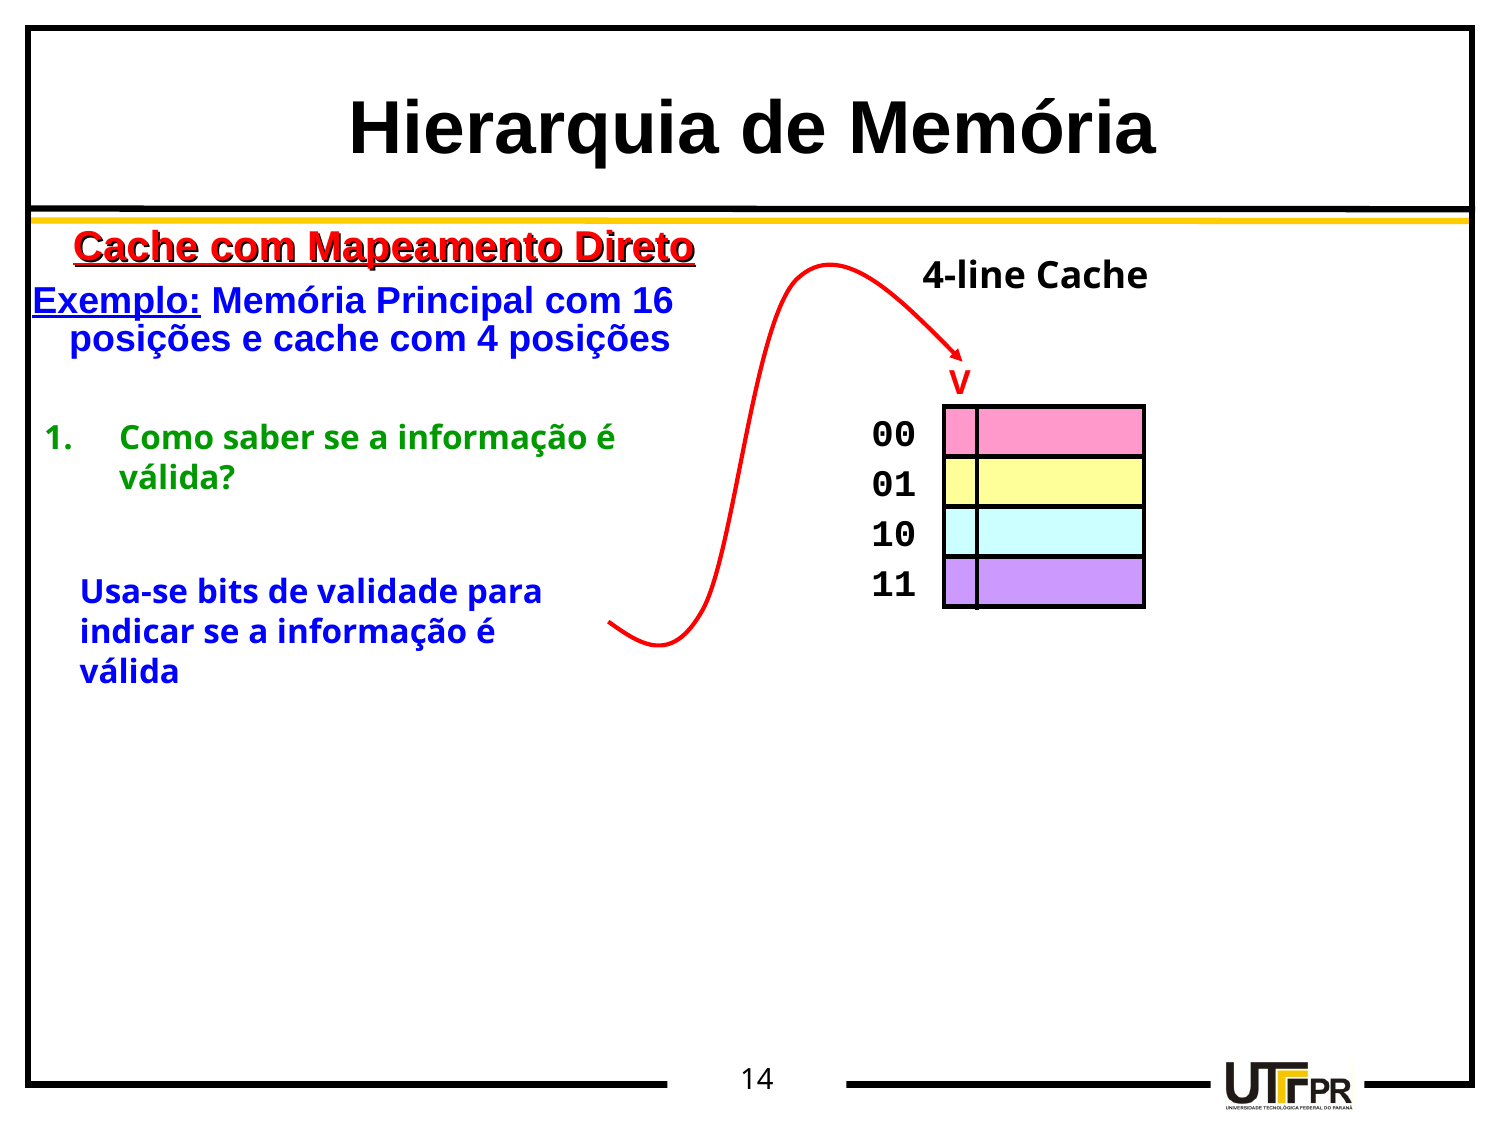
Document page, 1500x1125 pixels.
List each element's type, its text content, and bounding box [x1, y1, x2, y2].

title Hierarquia de Memória [29, 85, 1477, 180]
text_box 01 [856, 456, 932, 506]
text_box Como saber se a informação é válida? [29, 408, 656, 505]
text_box V [934, 353, 986, 409]
text_box Usa-se bits de validade para indicar se a informação é válida [64, 562, 621, 698]
text_box [943, 409, 975, 607]
text_box 00 [856, 406, 932, 456]
list Cache com Mapeamento Direto Exemplo: Memória Principal com 16 posições e cache com 4 posições [17, 220, 751, 990]
text_box 4-line Cache [907, 243, 1164, 304]
picture [1225, 1062, 1353, 1110]
text_box 10 [856, 506, 932, 556]
text_box 11 [856, 556, 932, 607]
text_box [979, 406, 1144, 607]
